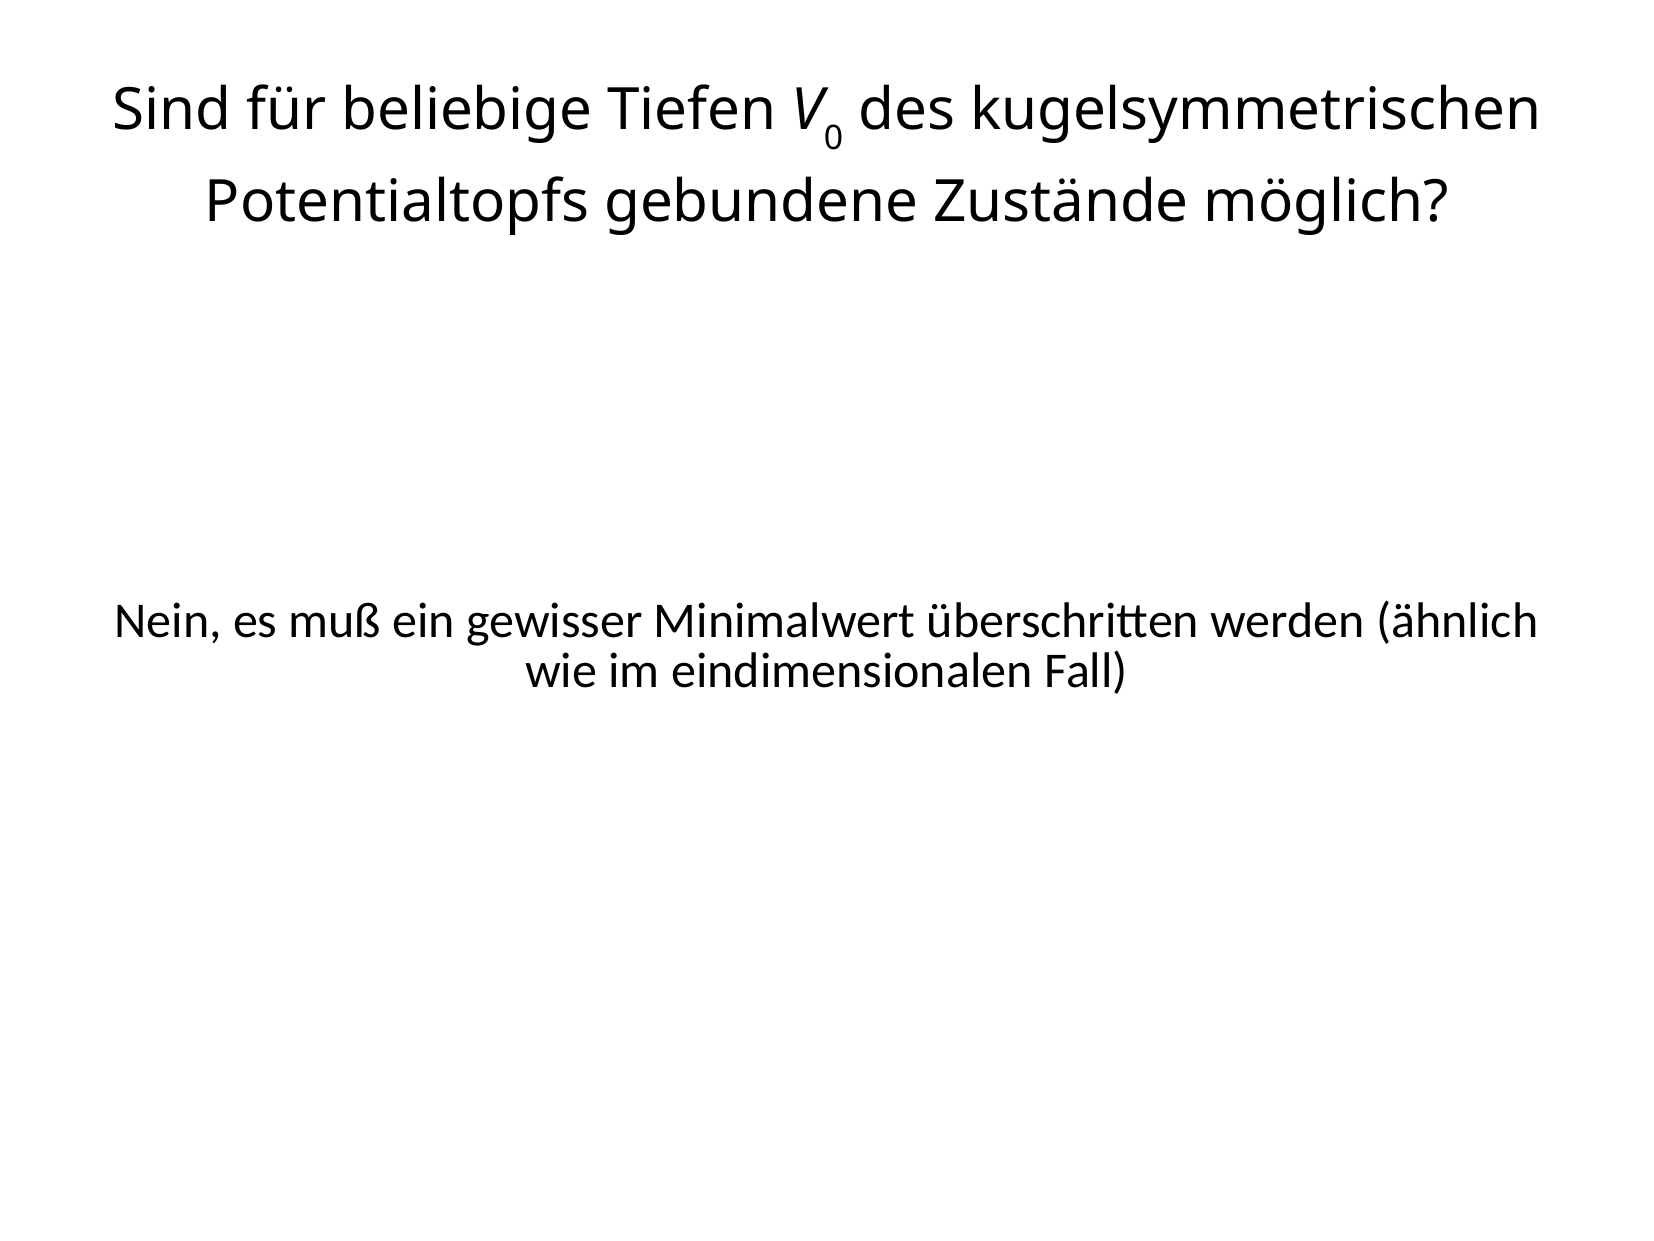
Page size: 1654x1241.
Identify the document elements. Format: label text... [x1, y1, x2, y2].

subtitle Nein, es muß ein gewisser Minimalwert überschritten werden (ähnlich wie im eindimensionalen Fall) [82, 290, 1571, 1010]
title Sind für beliebige Tiefen V0 des kugelsymmetrischen Potentialtopfs gebundene Zustände möglich? [82, 49, 1571, 257]
